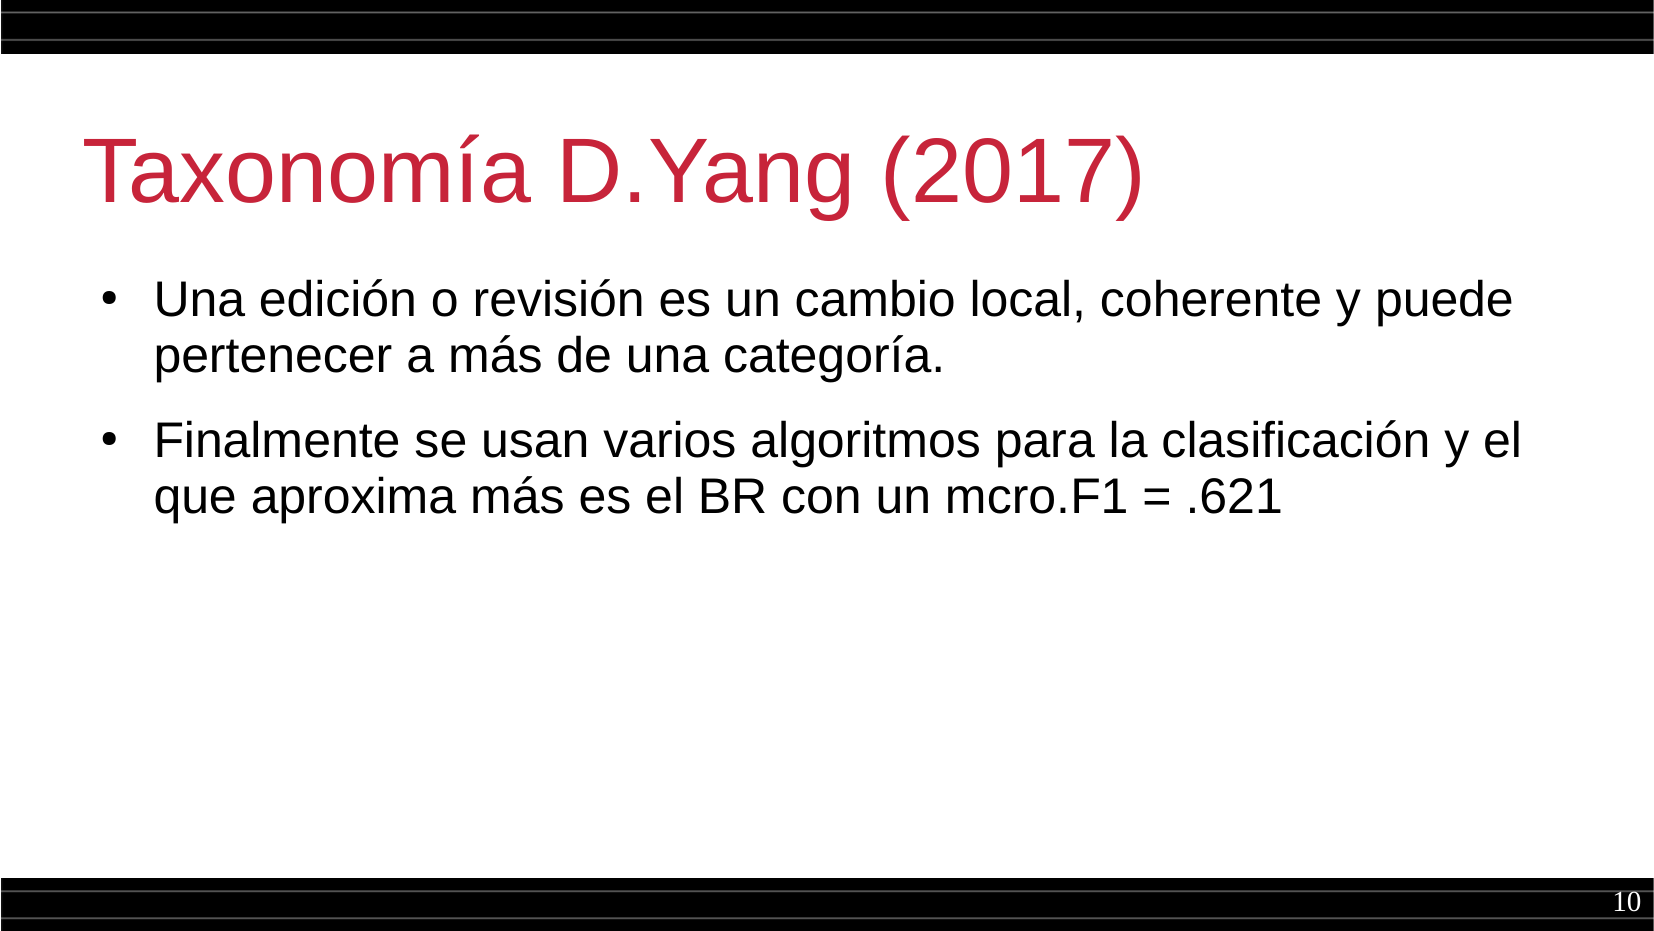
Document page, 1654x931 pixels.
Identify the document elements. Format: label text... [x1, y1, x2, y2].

picture [1, 878, 1654, 931]
title Taxonomía D.Yang (2017) [82, 92, 1571, 249]
picture [1, 0, 1654, 54]
list Una edición o revisión es un cambio local, coherente y puede pertenecer a más de una categoría. Finalmente se usan varios algoritmos para la clasificación y el que aproxima más es el BR con un mcro.F1 = .621 [82, 271, 1571, 758]
